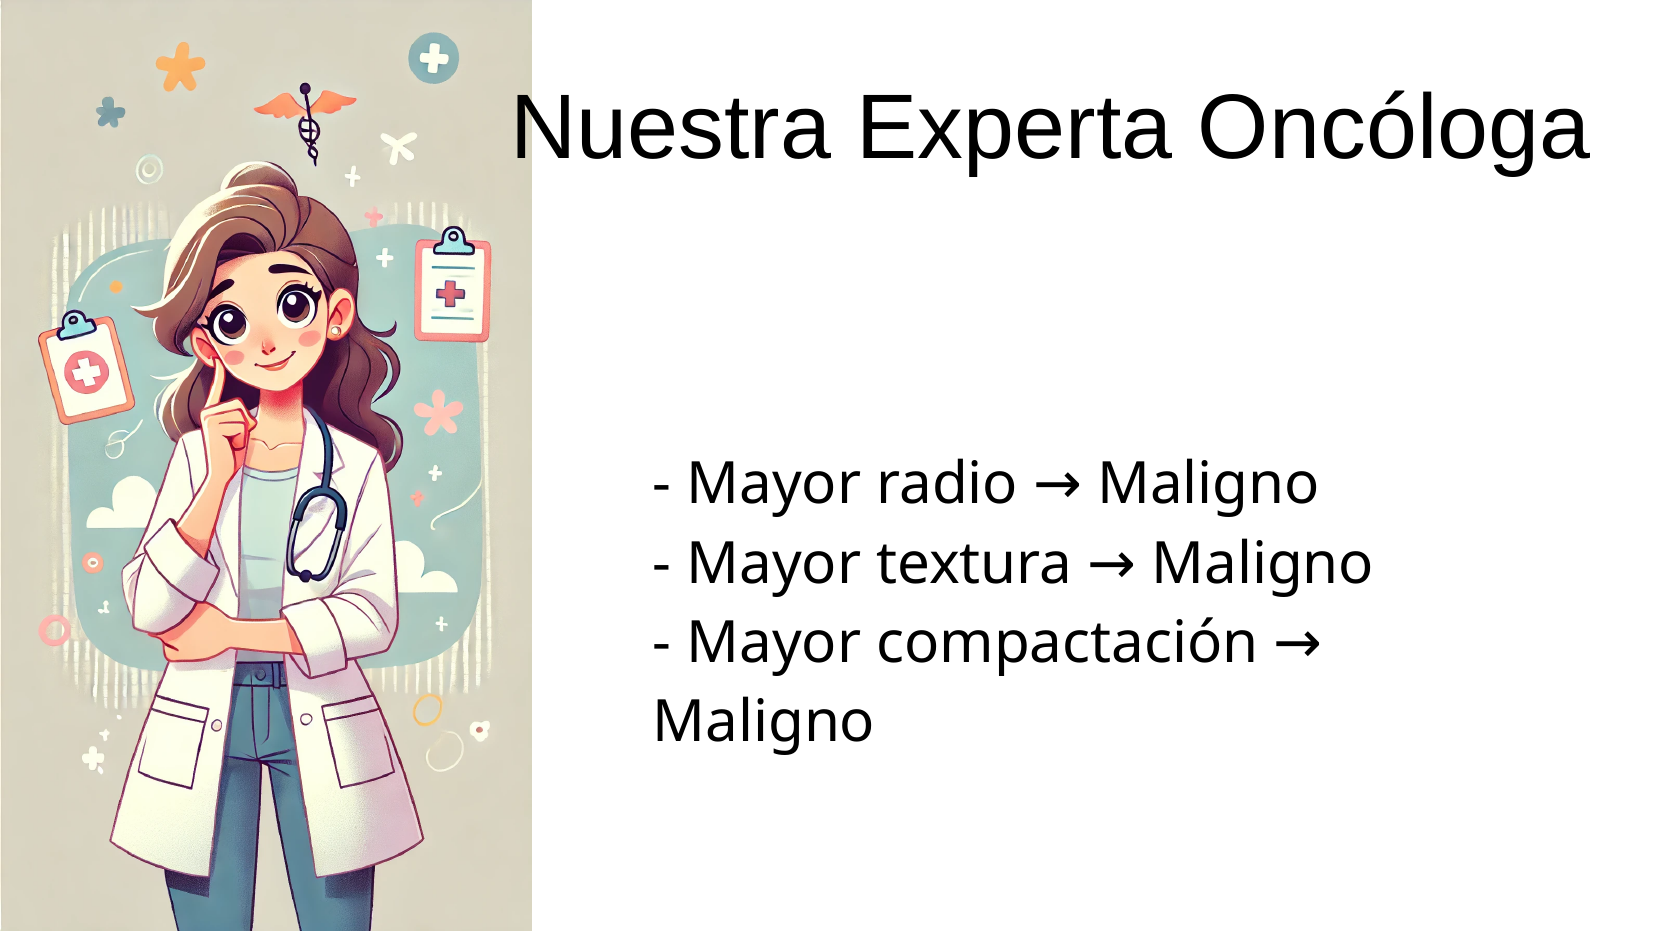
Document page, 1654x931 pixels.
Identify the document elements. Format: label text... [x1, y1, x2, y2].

title Nuestra Experta Oncóloga [307, 48, 1654, 205]
picture [0, 0, 532, 931]
text_box - Mayor radio → Maligno - Mayor textura → Maligno - Mayor compactación → Maligno [637, 354, 1551, 662]
